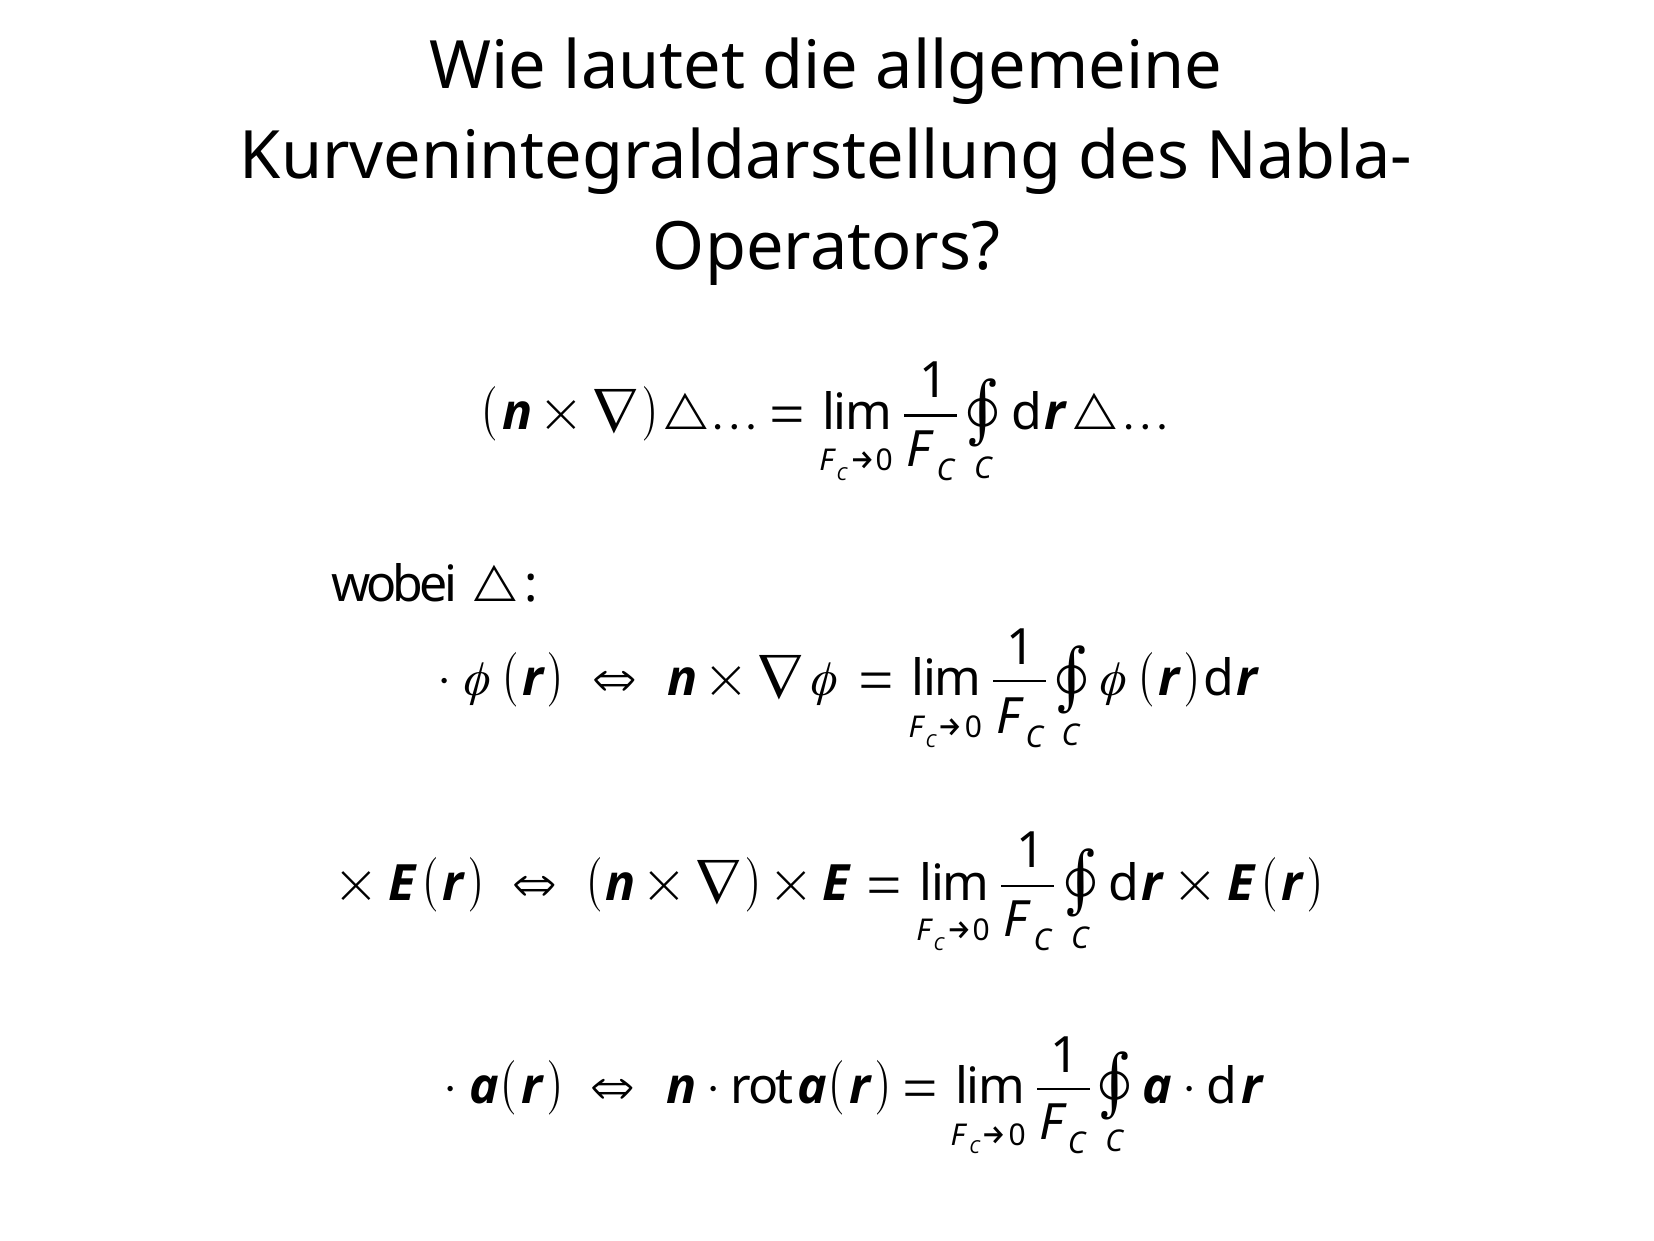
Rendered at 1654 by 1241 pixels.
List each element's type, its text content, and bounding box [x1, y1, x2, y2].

chart [324, 350, 1330, 1162]
title Wie lautet die allgemeine Kurvenintegraldarstellung des Nabla-Operators? [82, 49, 1571, 257]
